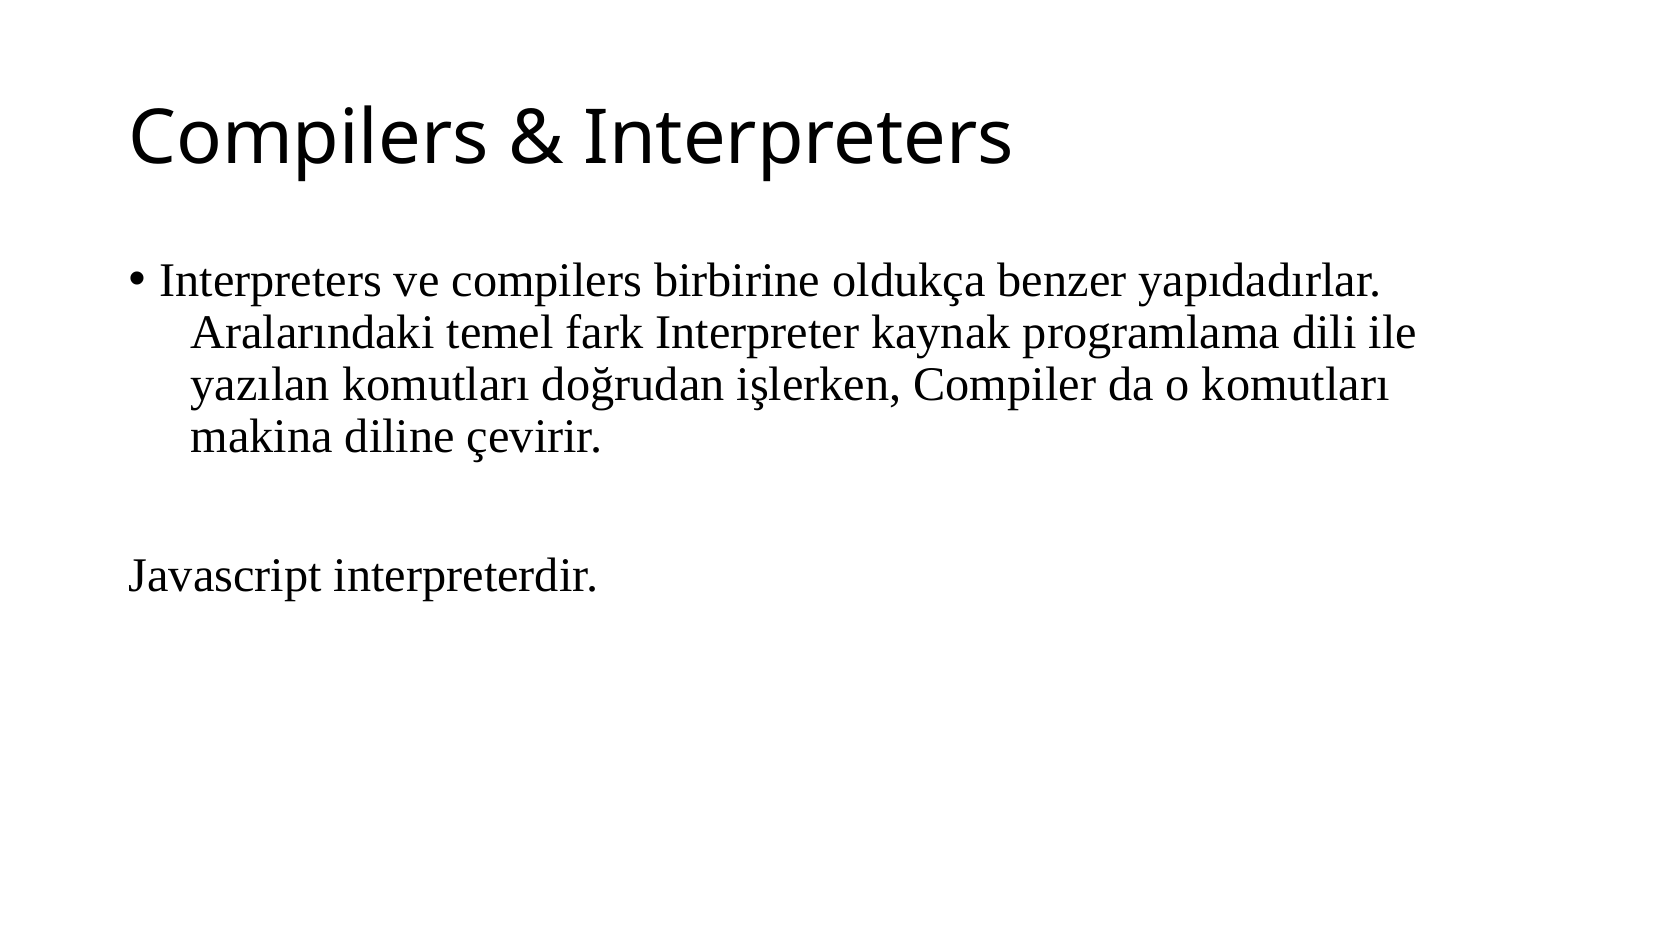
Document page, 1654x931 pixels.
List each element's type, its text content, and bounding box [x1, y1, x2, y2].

list Interpreters ve compilers birbirine oldukça benzer yapıdadırlar. Aralarındaki temel fark Interpreter kaynak programlama dili ile yazılan komutları doğrudan işlerken, Compiler da o komutları makina diline çevirir. Javascript interpreterdir. [113, 247, 1540, 838]
title Compilers & Interpreters [113, 49, 1540, 230]
